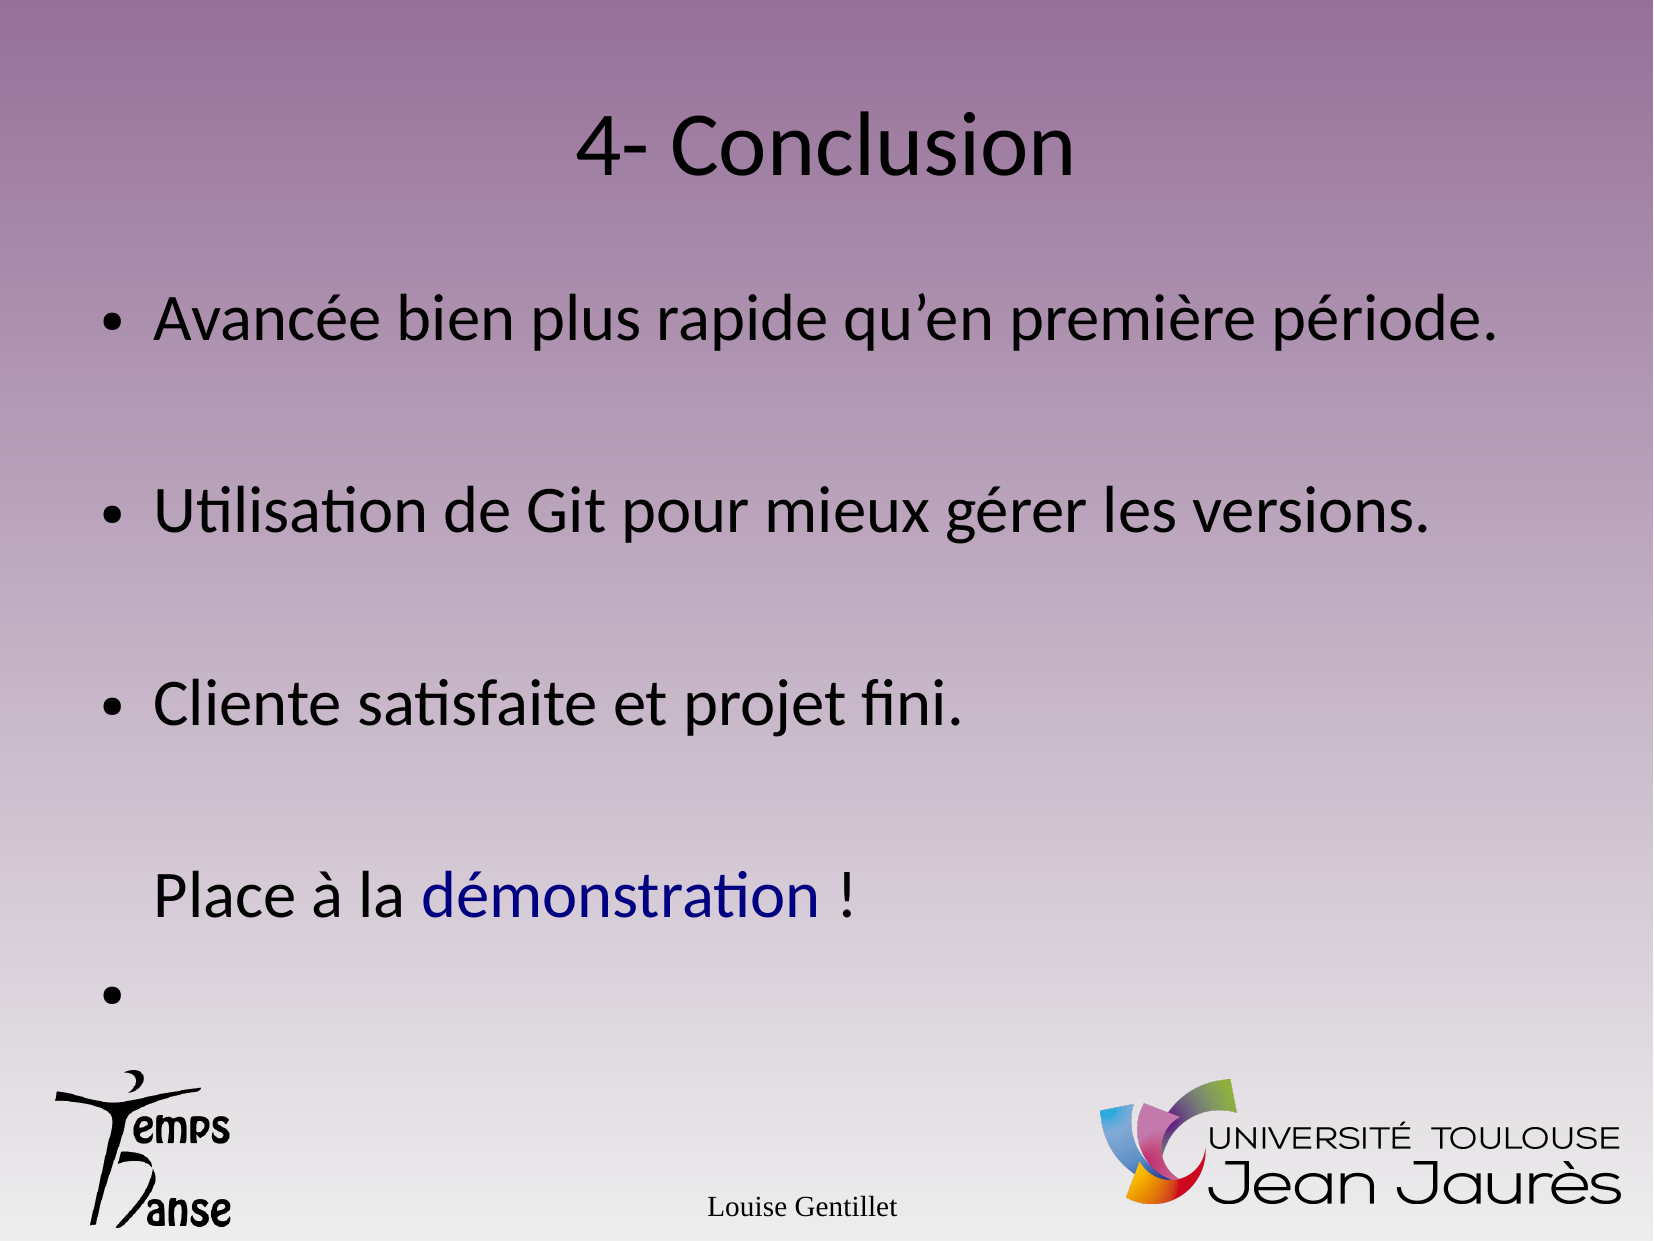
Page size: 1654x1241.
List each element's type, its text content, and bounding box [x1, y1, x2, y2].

picture [0, 1055, 285, 1241]
picture [1100, 1079, 1621, 1204]
title 4- Conclusion [82, 49, 1571, 257]
list Avancée bien plus rapide qu’en première période. Utilisation de Git pour mieux gérer les versions. Cliente satisfaite et projet fini. Place à la démonstration ! [82, 290, 1571, 1036]
